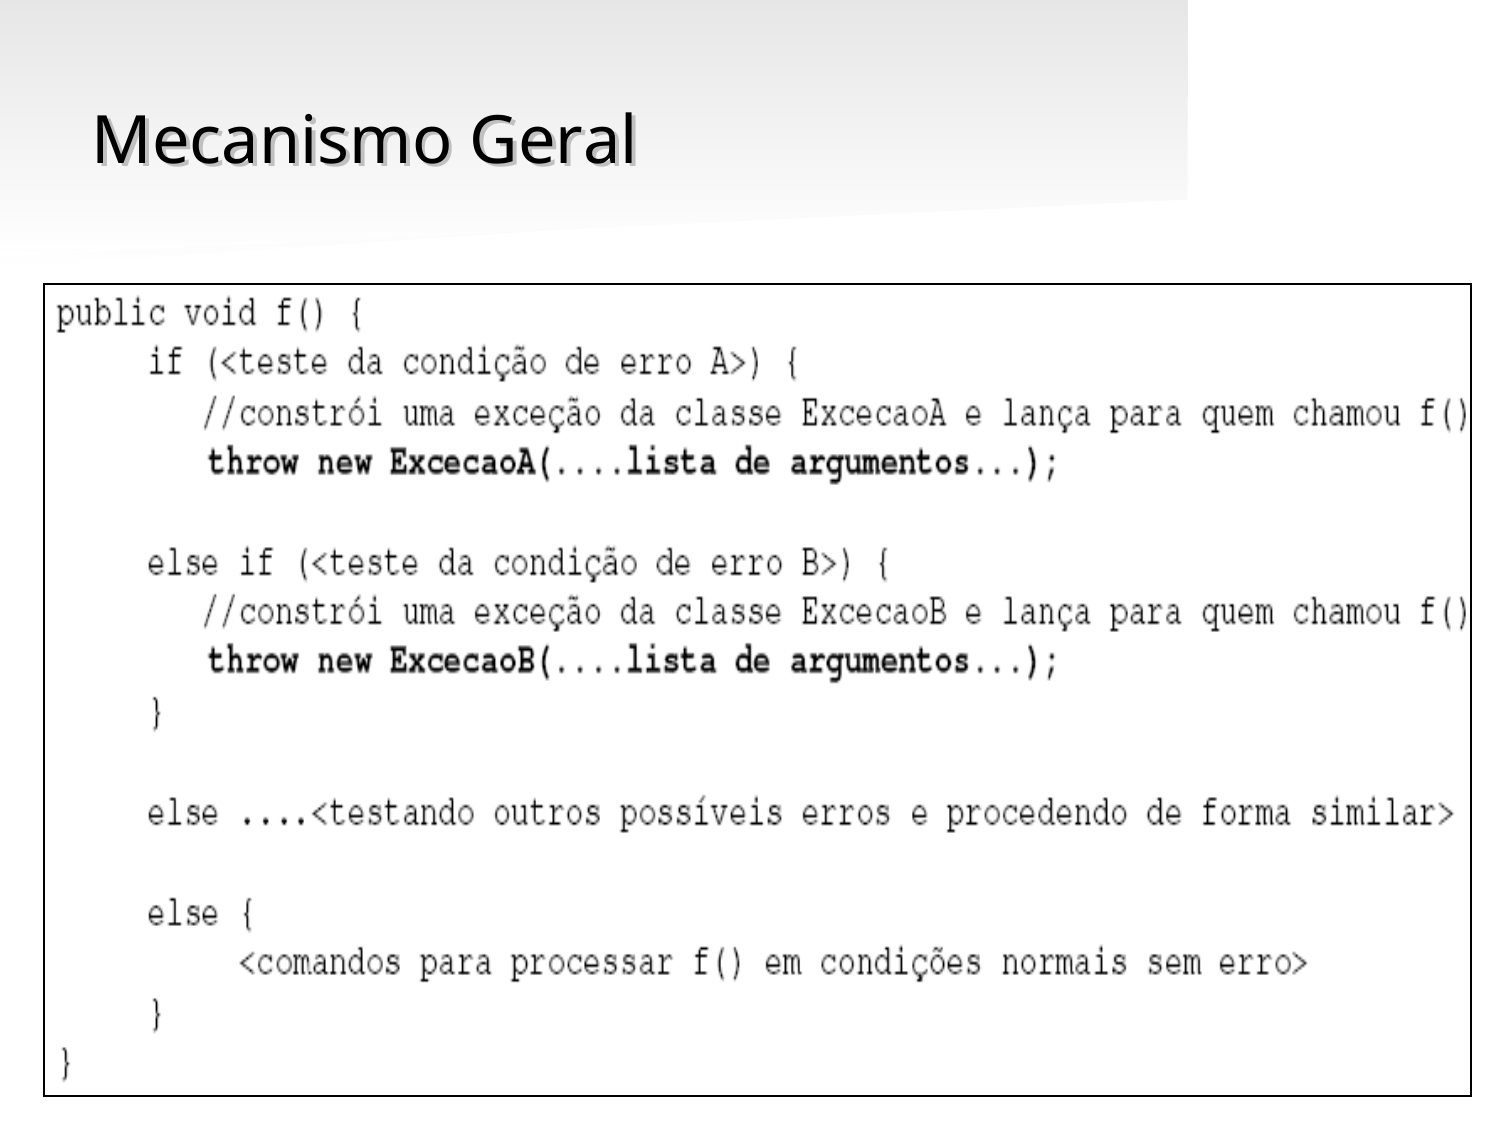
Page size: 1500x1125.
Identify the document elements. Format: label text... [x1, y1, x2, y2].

picture [45, 285, 1471, 1096]
title Mecanismo Geral [76, 42, 1427, 231]
